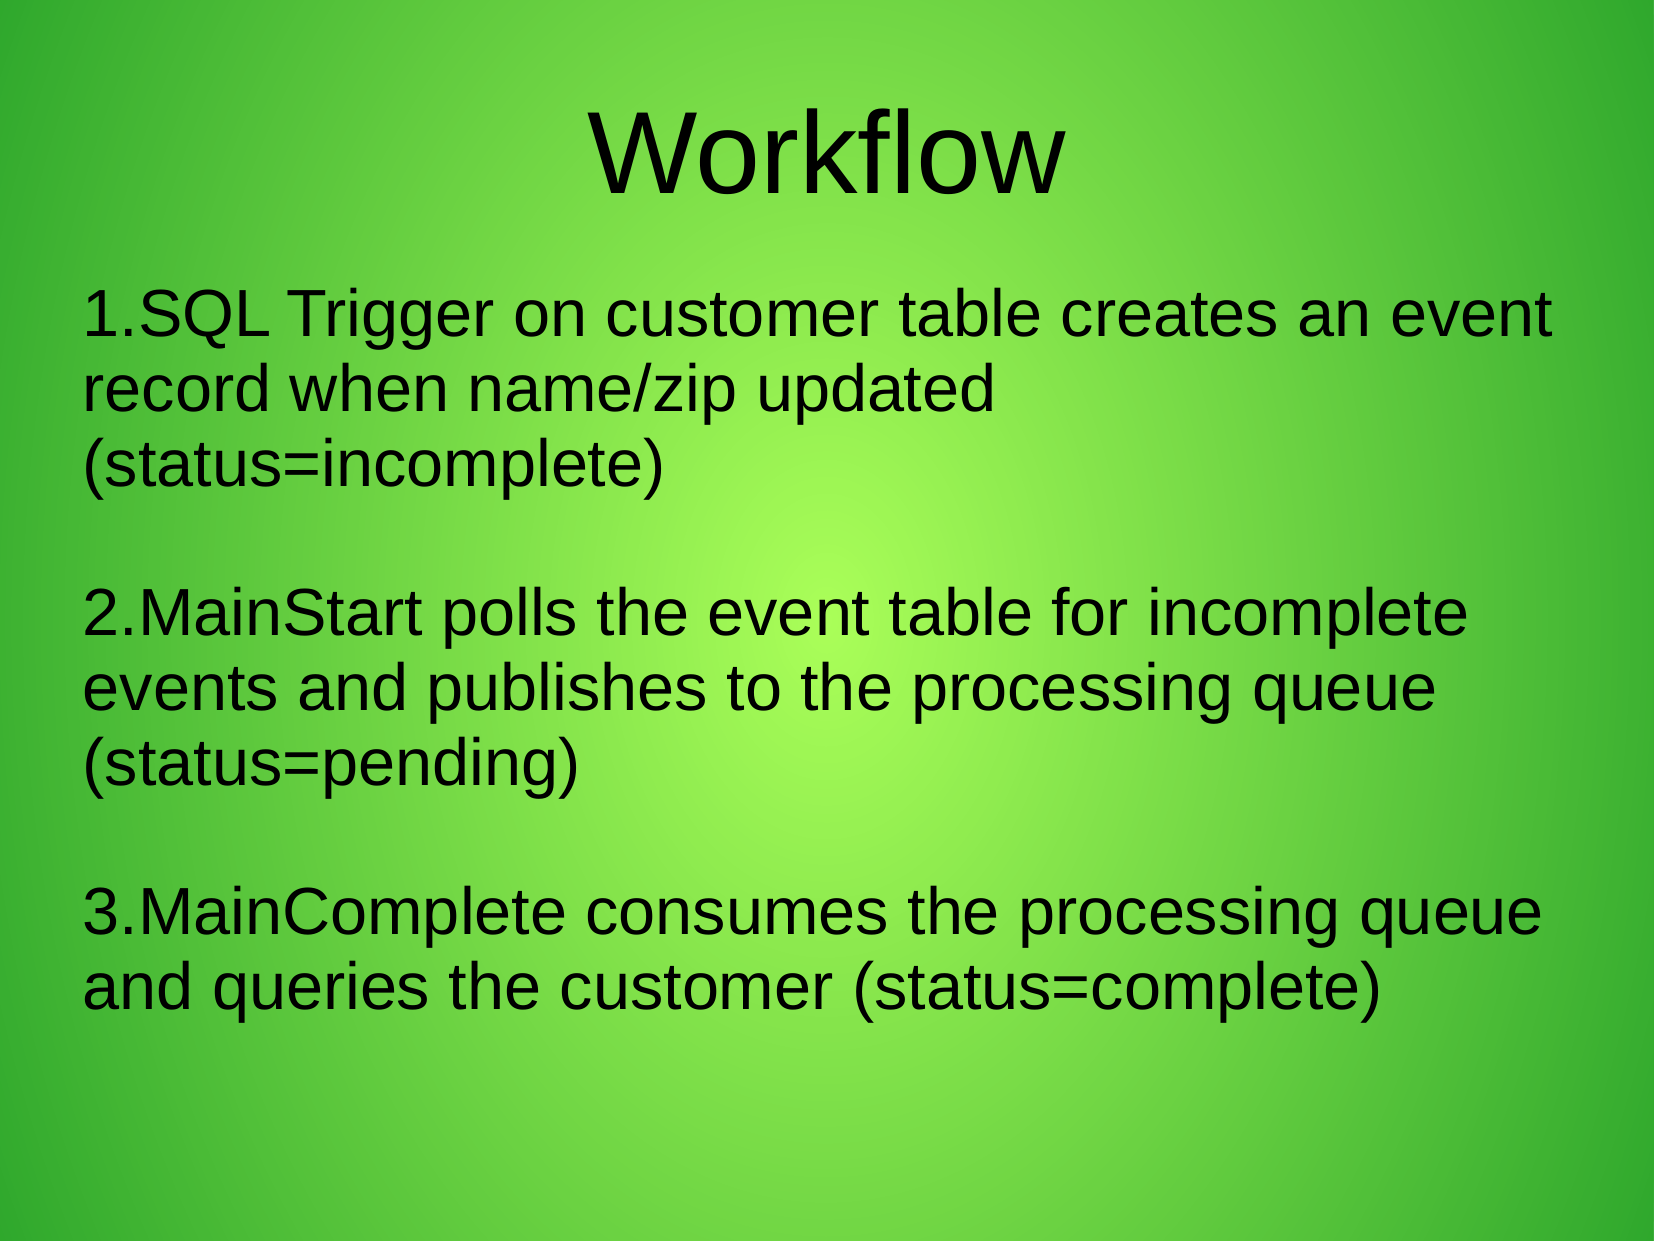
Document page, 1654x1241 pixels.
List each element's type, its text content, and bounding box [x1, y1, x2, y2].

subtitle SQL Trigger on customer table creates an event record when name/zip updated (status=incomplete) MainStart polls the event table for incomplete events and publishes to the processing queue (status=pending) MainComplete consumes the processing queue and queries the customer (status=complete) [82, 275, 1571, 1024]
title Workflow [82, 49, 1571, 257]
